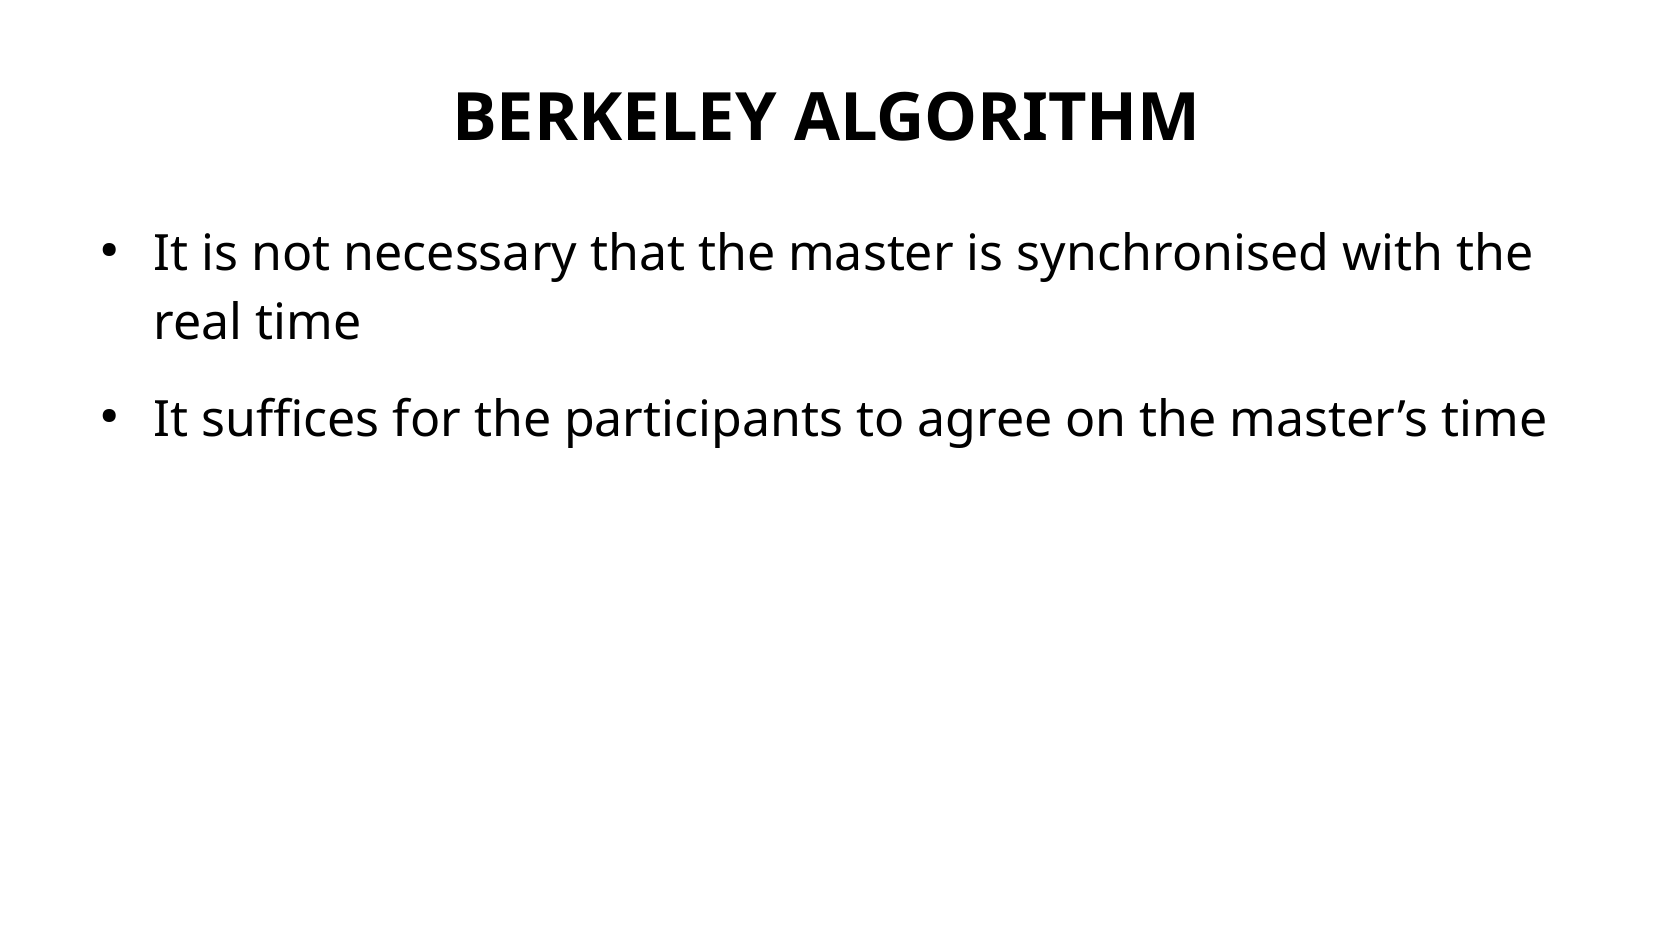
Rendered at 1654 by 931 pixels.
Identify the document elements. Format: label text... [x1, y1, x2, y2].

list It is not necessary that the master is synchronised with the real time It suffices for the participants to agree on the master’s time [82, 217, 1571, 757]
title BERKELEY ALGORITHM [82, 36, 1571, 193]
